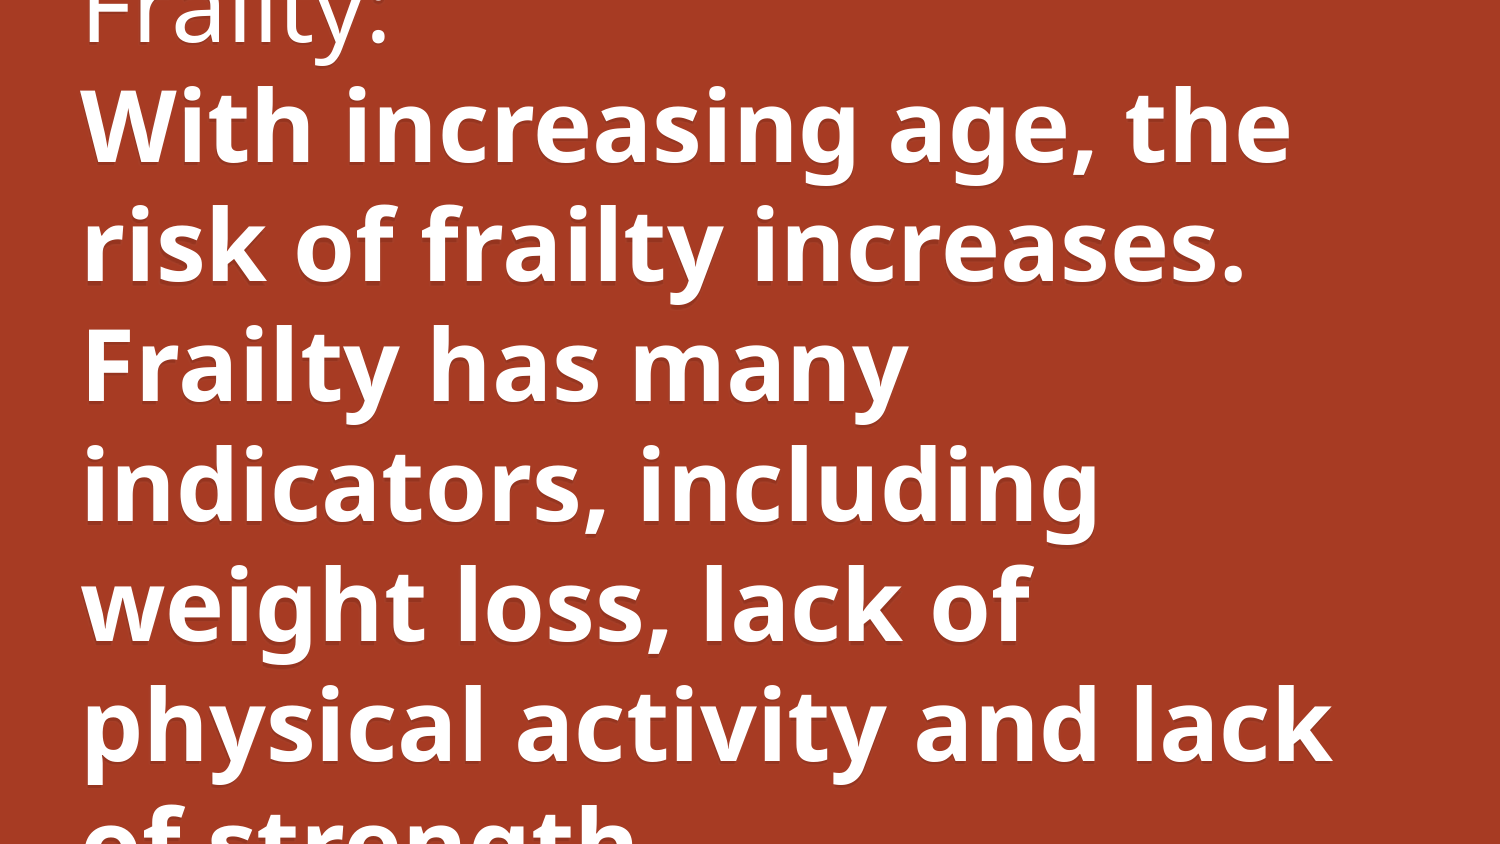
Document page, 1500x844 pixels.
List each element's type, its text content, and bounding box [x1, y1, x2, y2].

text_box Frailty: With increasing age, the risk of frailty increases. Frailty has many indicators, including weight loss, lack of physical activity and lack of strength. [65, 80, 1435, 764]
